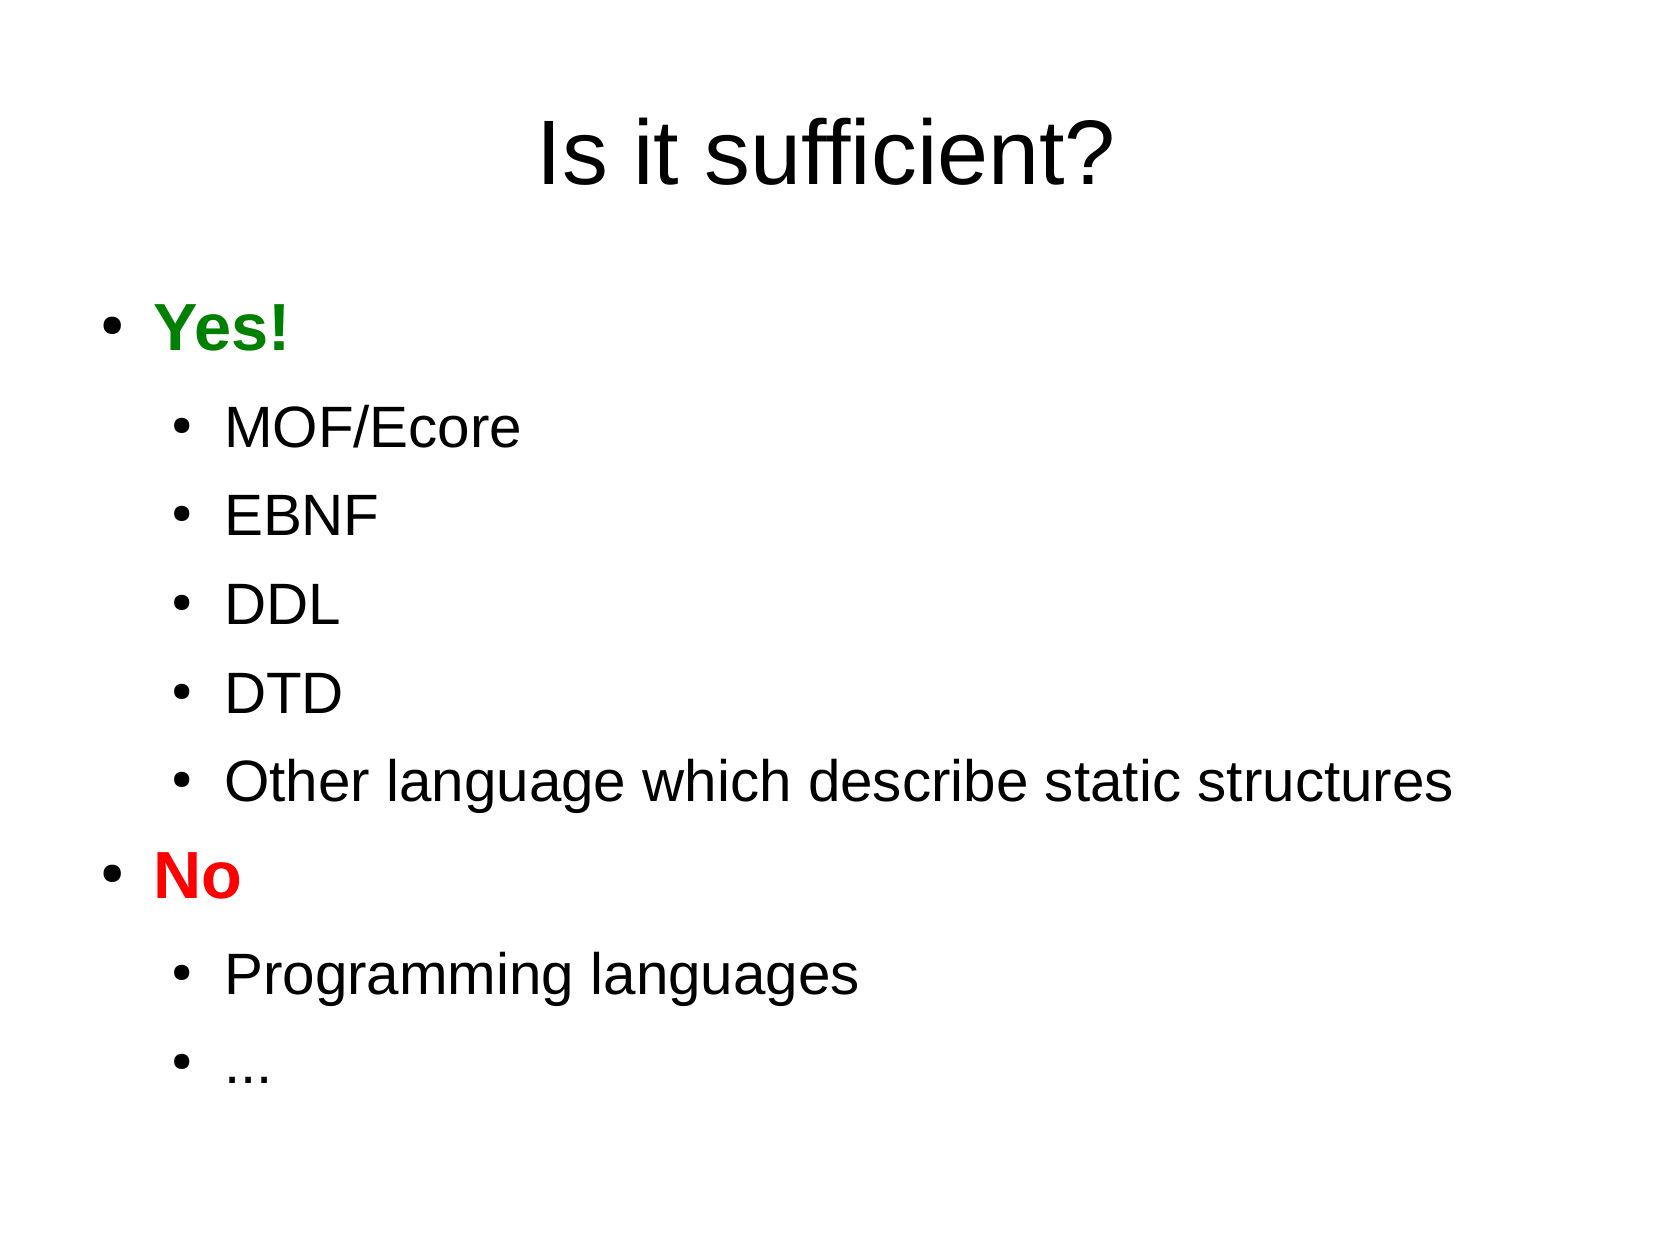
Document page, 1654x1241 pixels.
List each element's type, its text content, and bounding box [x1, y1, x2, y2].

title Is it sufficient? [82, 56, 1571, 250]
list Yes! MOF/Ecore EBNF DDL DTD Other language which describe static structures No Programming languages ... [82, 290, 1571, 1109]
